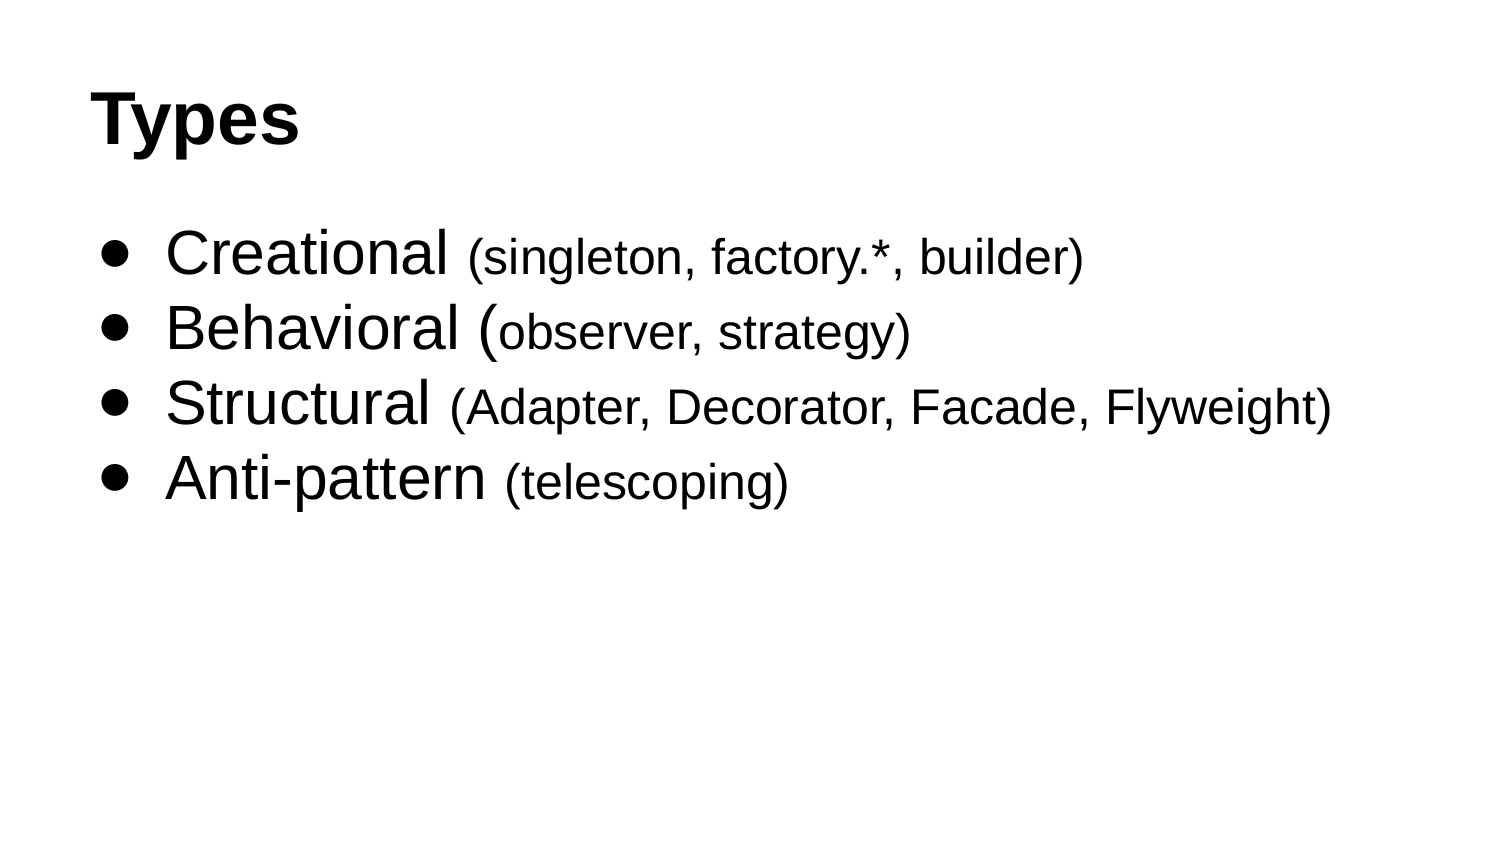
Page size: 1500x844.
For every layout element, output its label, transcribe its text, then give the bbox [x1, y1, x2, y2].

list Creational (singleton, factory.*, builder) Behavioral (observer, strategy) Structural (Adapter, Decorator, Facade, Flyweight) Anti-pattern (telescoping) [75, 196, 1425, 808]
title Types [75, 33, 1425, 175]
